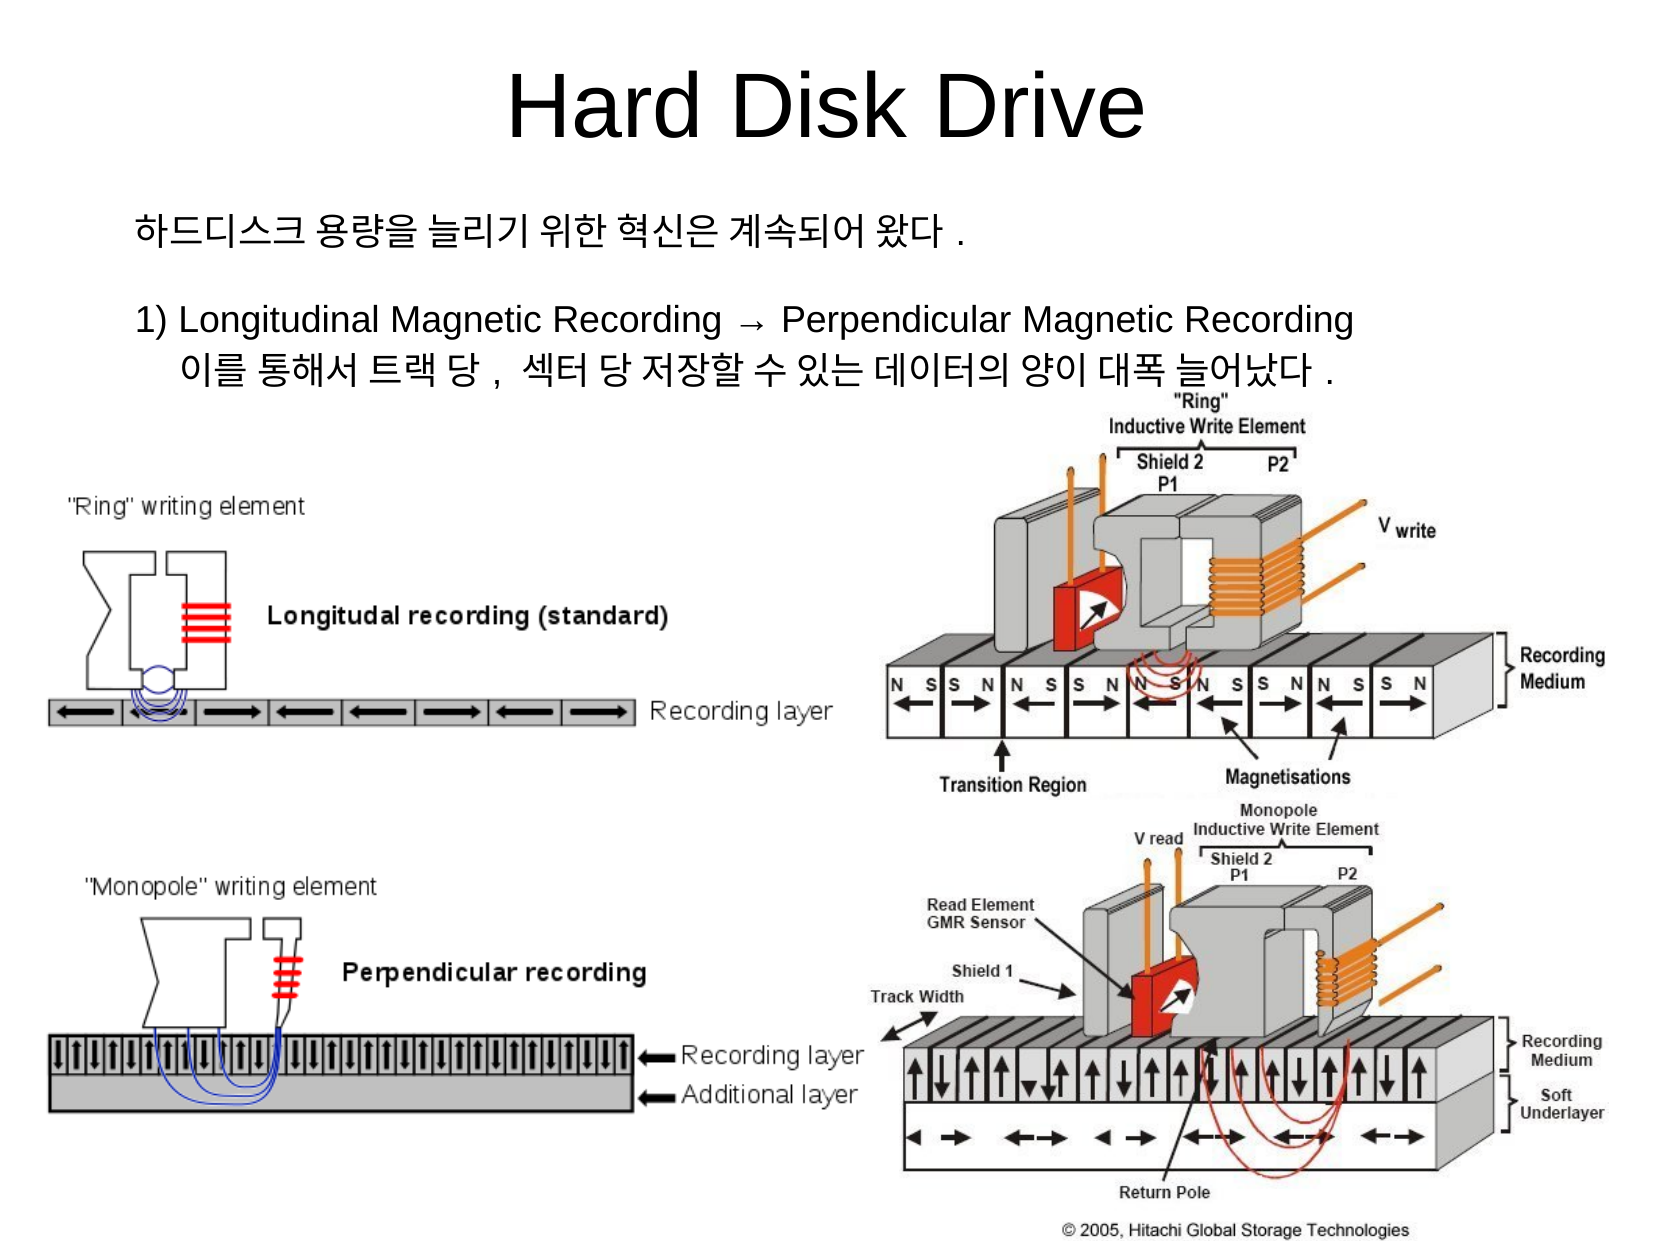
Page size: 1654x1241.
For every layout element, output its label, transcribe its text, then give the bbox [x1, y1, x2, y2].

text_box 하드디스크 용량을 늘리기 위한 혁신은 계속되어 왔다. 1) Longitudinal Magnetic Recording → Perpendicular Magnetic Recording 이를 통해서 트랙 당, 섹터 당 저장할 수 있는 데이터의 양이 대폭 늘어났다. [120, 195, 1501, 405]
picture [0, 391, 1609, 1241]
title Hard Disk Drive [82, 2, 1571, 210]
